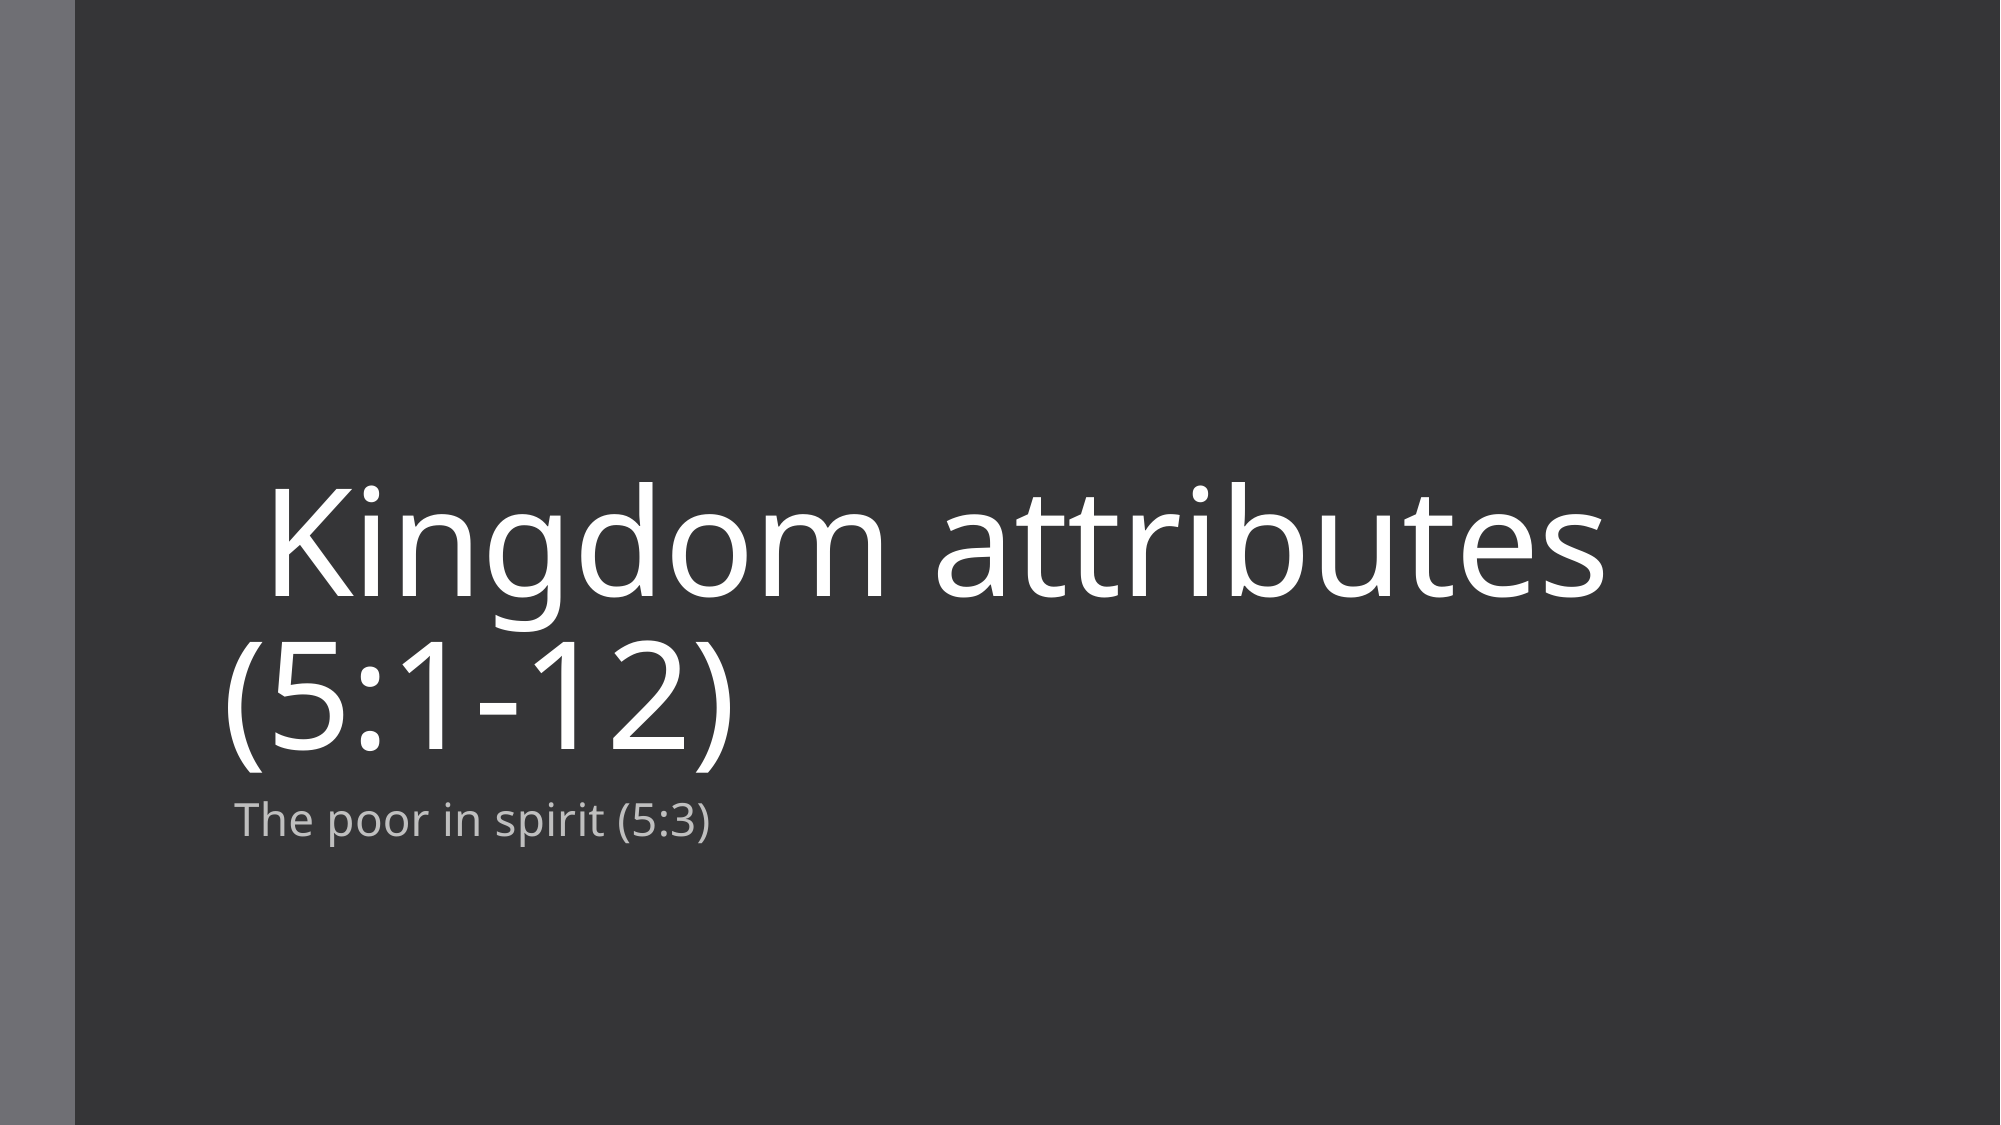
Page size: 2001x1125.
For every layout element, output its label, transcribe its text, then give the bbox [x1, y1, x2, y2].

title Kingdom attributes (5:1-12) [206, 124, 1752, 787]
subtitle The poor in spirit (5:3) [206, 787, 1752, 1066]
